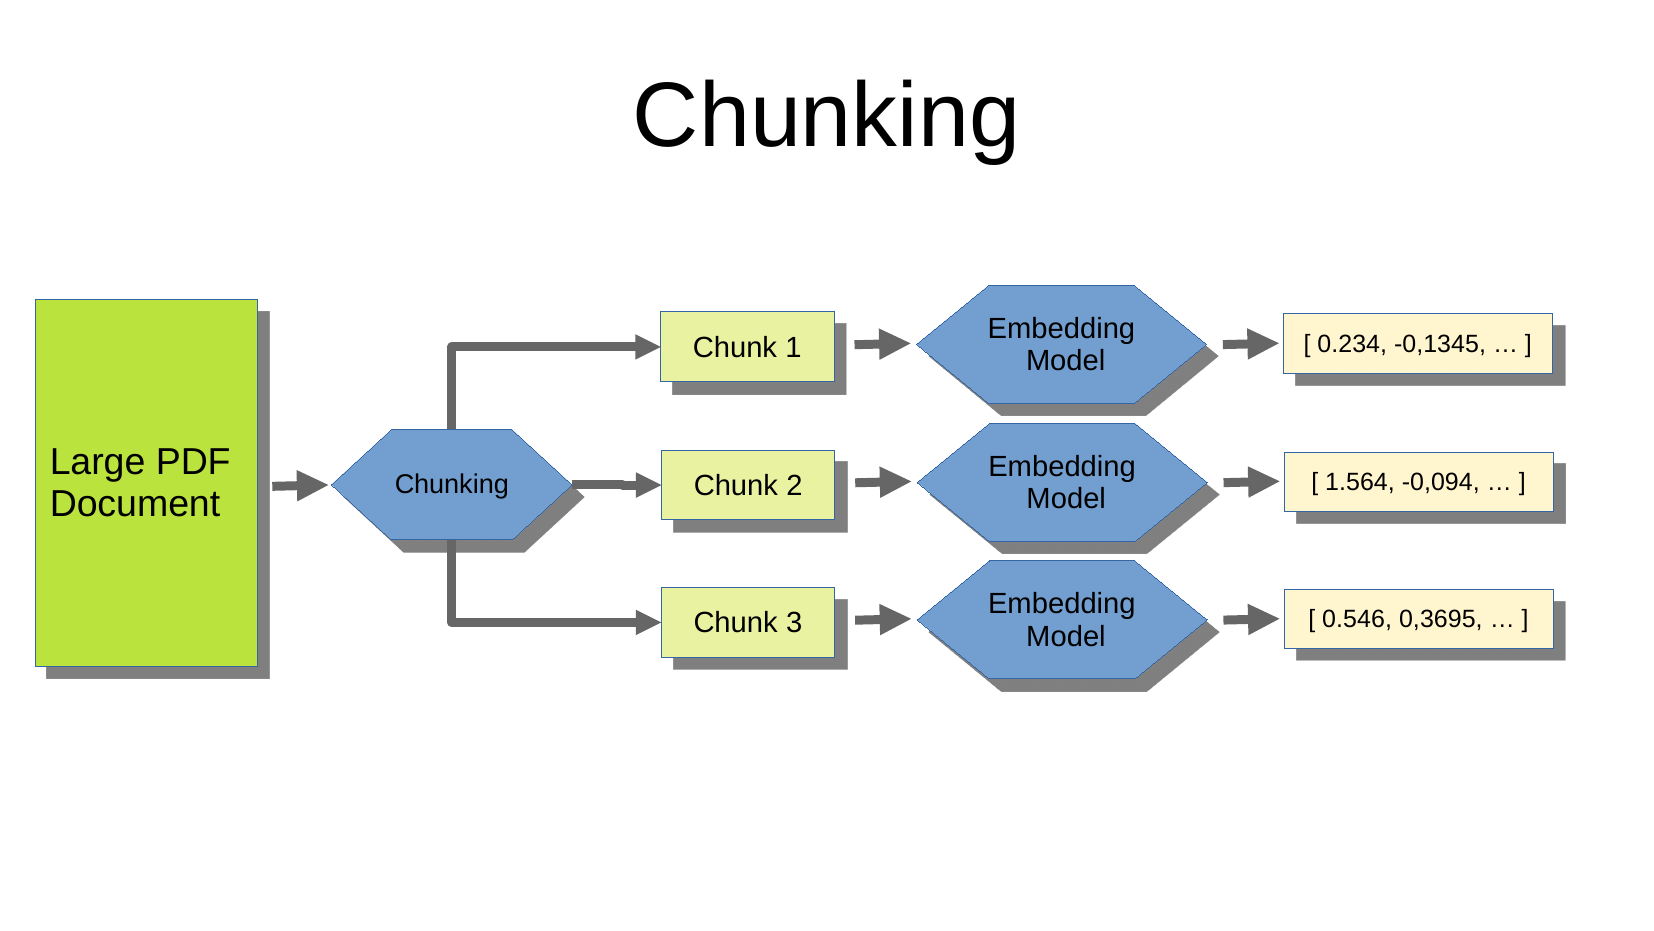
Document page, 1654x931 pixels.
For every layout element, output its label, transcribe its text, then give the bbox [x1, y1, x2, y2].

text_box [ 1.564, -0,094, … ] [1284, 452, 1554, 512]
title Chunking [82, 37, 1571, 193]
text_box Embedding Model [917, 560, 1208, 679]
text_box Embedding Model [917, 423, 1208, 542]
text_box Large PDF Document [35, 299, 258, 667]
text_box Chunk 3 [661, 587, 835, 658]
text_box Chunking [331, 429, 572, 540]
text_box Chunk 1 [660, 311, 835, 382]
text_box Chunk 2 [661, 450, 835, 520]
text_box [ 0.234, -0,1345, … ] [1283, 313, 1553, 374]
text_box Embedding Model [916, 285, 1207, 404]
text_box [ 0.546, 0,3695, … ] [1284, 589, 1554, 649]
